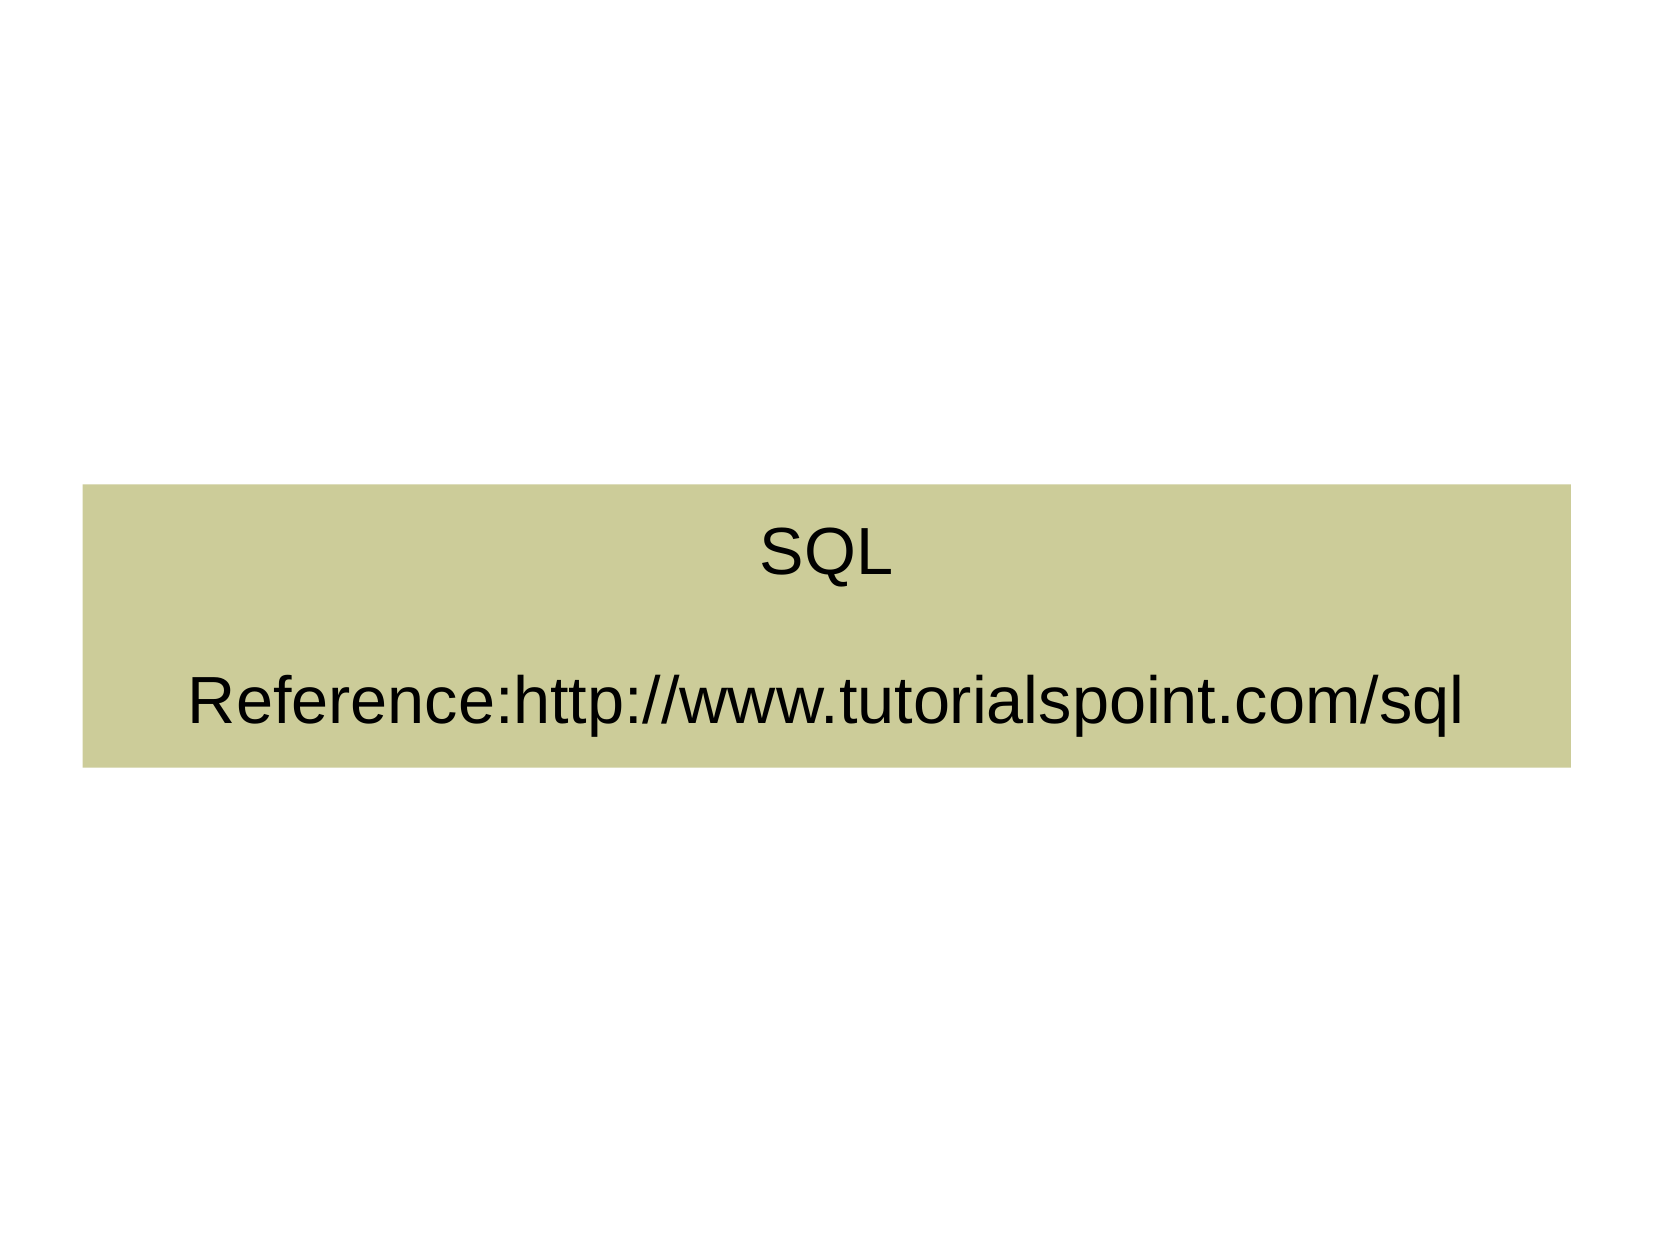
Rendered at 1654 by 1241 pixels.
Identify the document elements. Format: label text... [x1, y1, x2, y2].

subtitle SQL Reference:http://www.tutorialspoint.com/sql [82, 484, 1571, 768]
